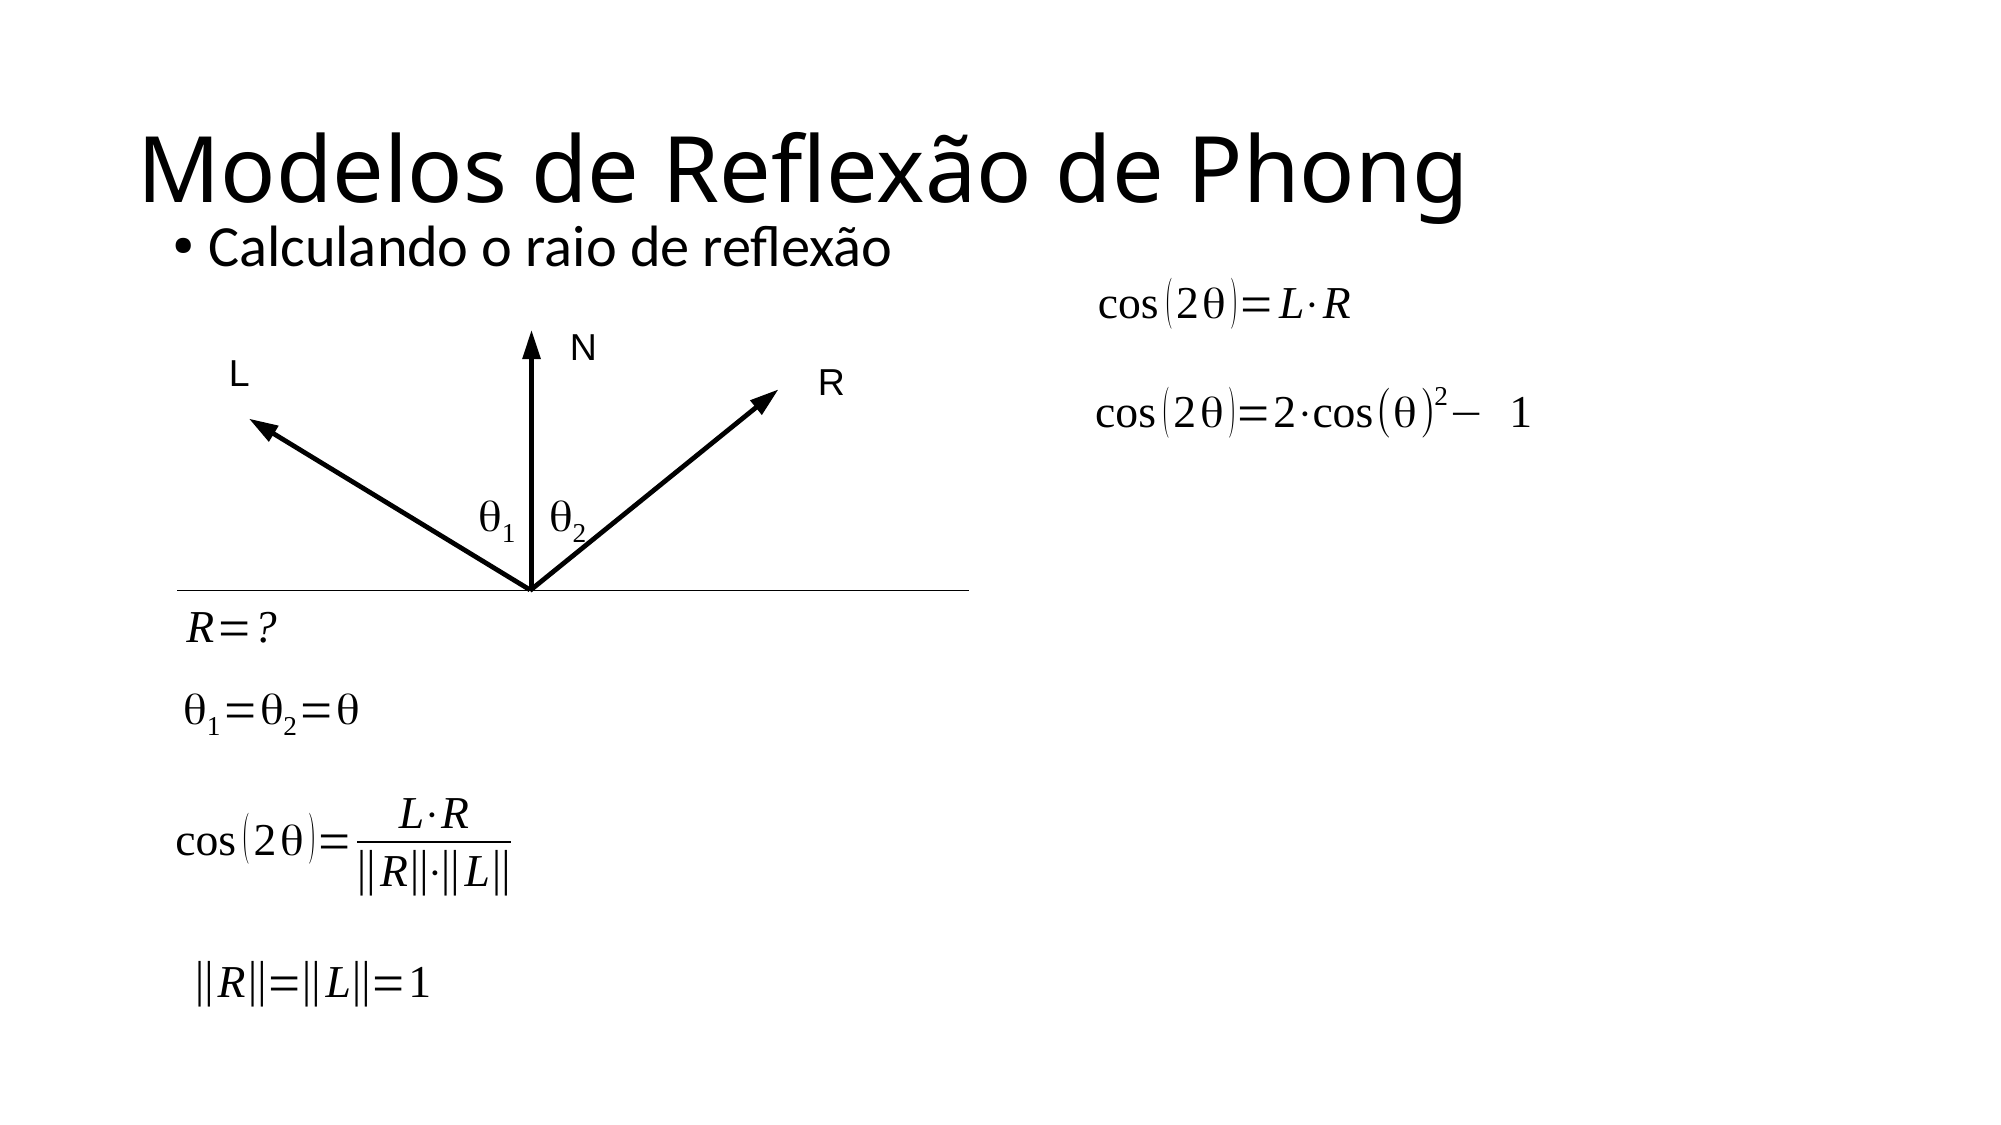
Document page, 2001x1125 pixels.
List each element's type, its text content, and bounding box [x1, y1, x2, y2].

chart [1089, 380, 1538, 441]
chart [177, 602, 285, 653]
text_box L [214, 345, 325, 402]
subtitle Calculando o raio de reflexão [137, 224, 1863, 1068]
text_box R [803, 354, 898, 411]
chart [542, 498, 593, 548]
chart [169, 787, 520, 898]
chart [184, 956, 438, 1010]
chart [177, 691, 366, 741]
text_box N [555, 318, 666, 376]
chart [472, 498, 522, 548]
title Modelos de Reflexão de Phong [137, 59, 1863, 224]
chart [1091, 274, 1359, 331]
